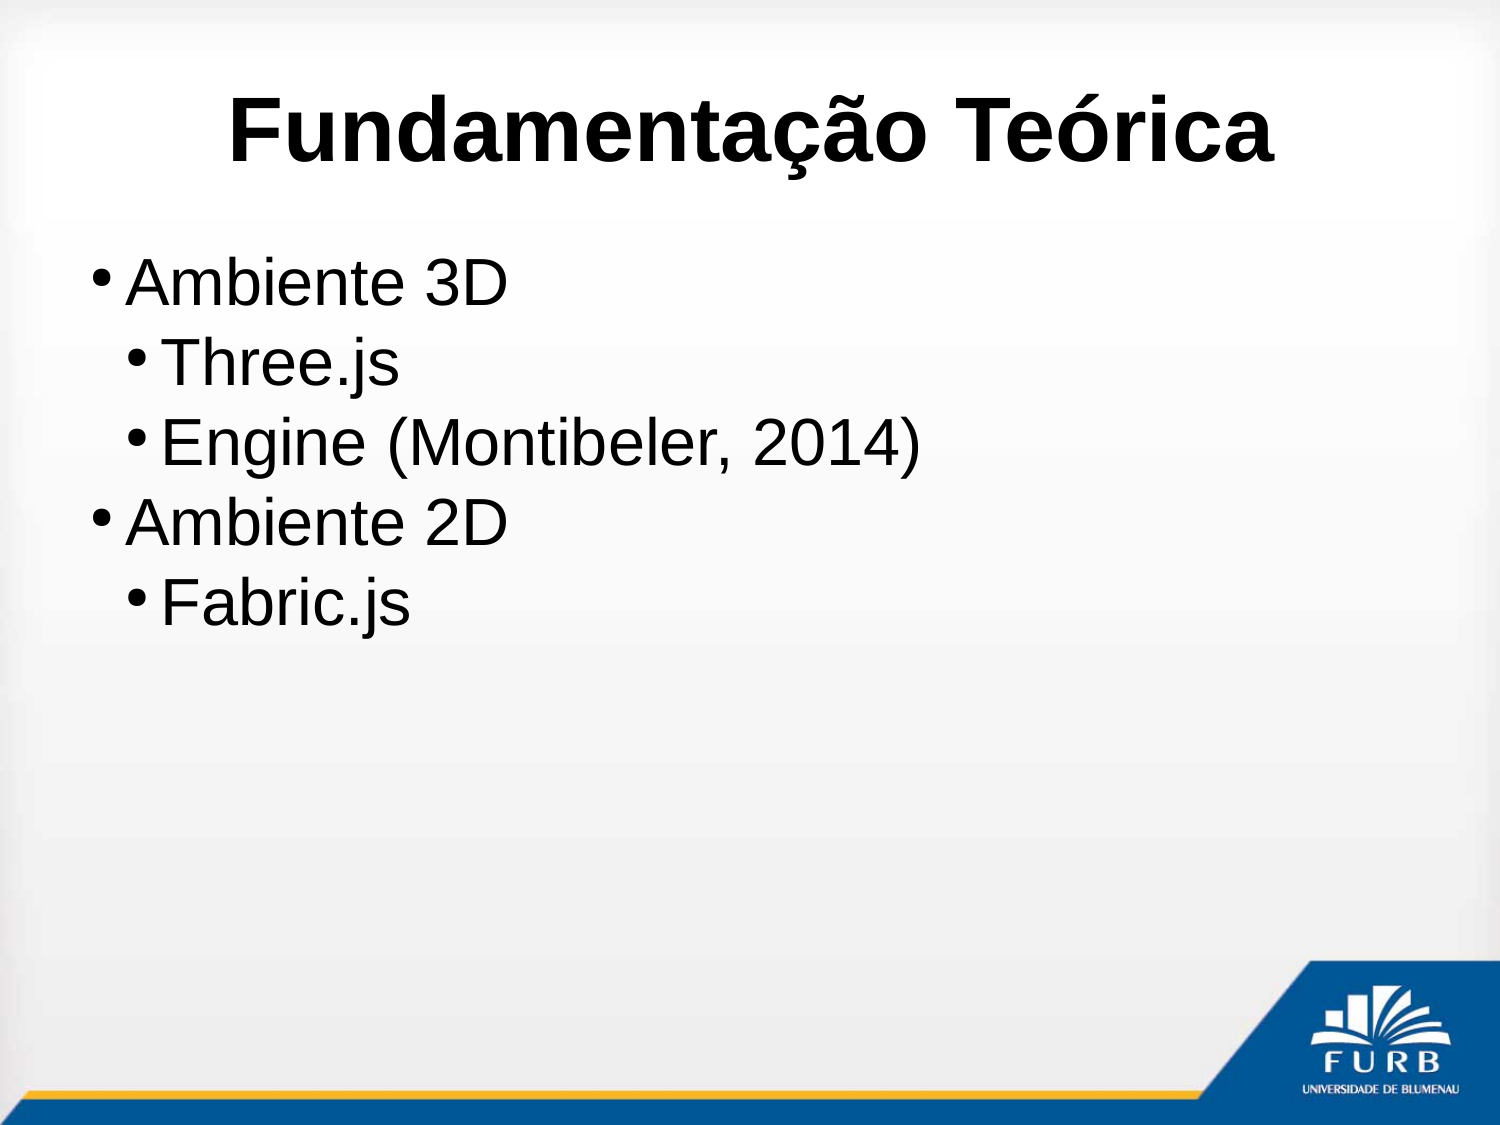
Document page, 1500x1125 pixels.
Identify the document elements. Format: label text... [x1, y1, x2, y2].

text_box Ambiente 3D Three.js Engine (Montibeler, 2014) Ambiente 2D Fabric.js [74, 231, 1425, 1000]
text_box Fundamentação Teórica [76, 30, 1427, 219]
picture [0, 0, 1500, 1125]
